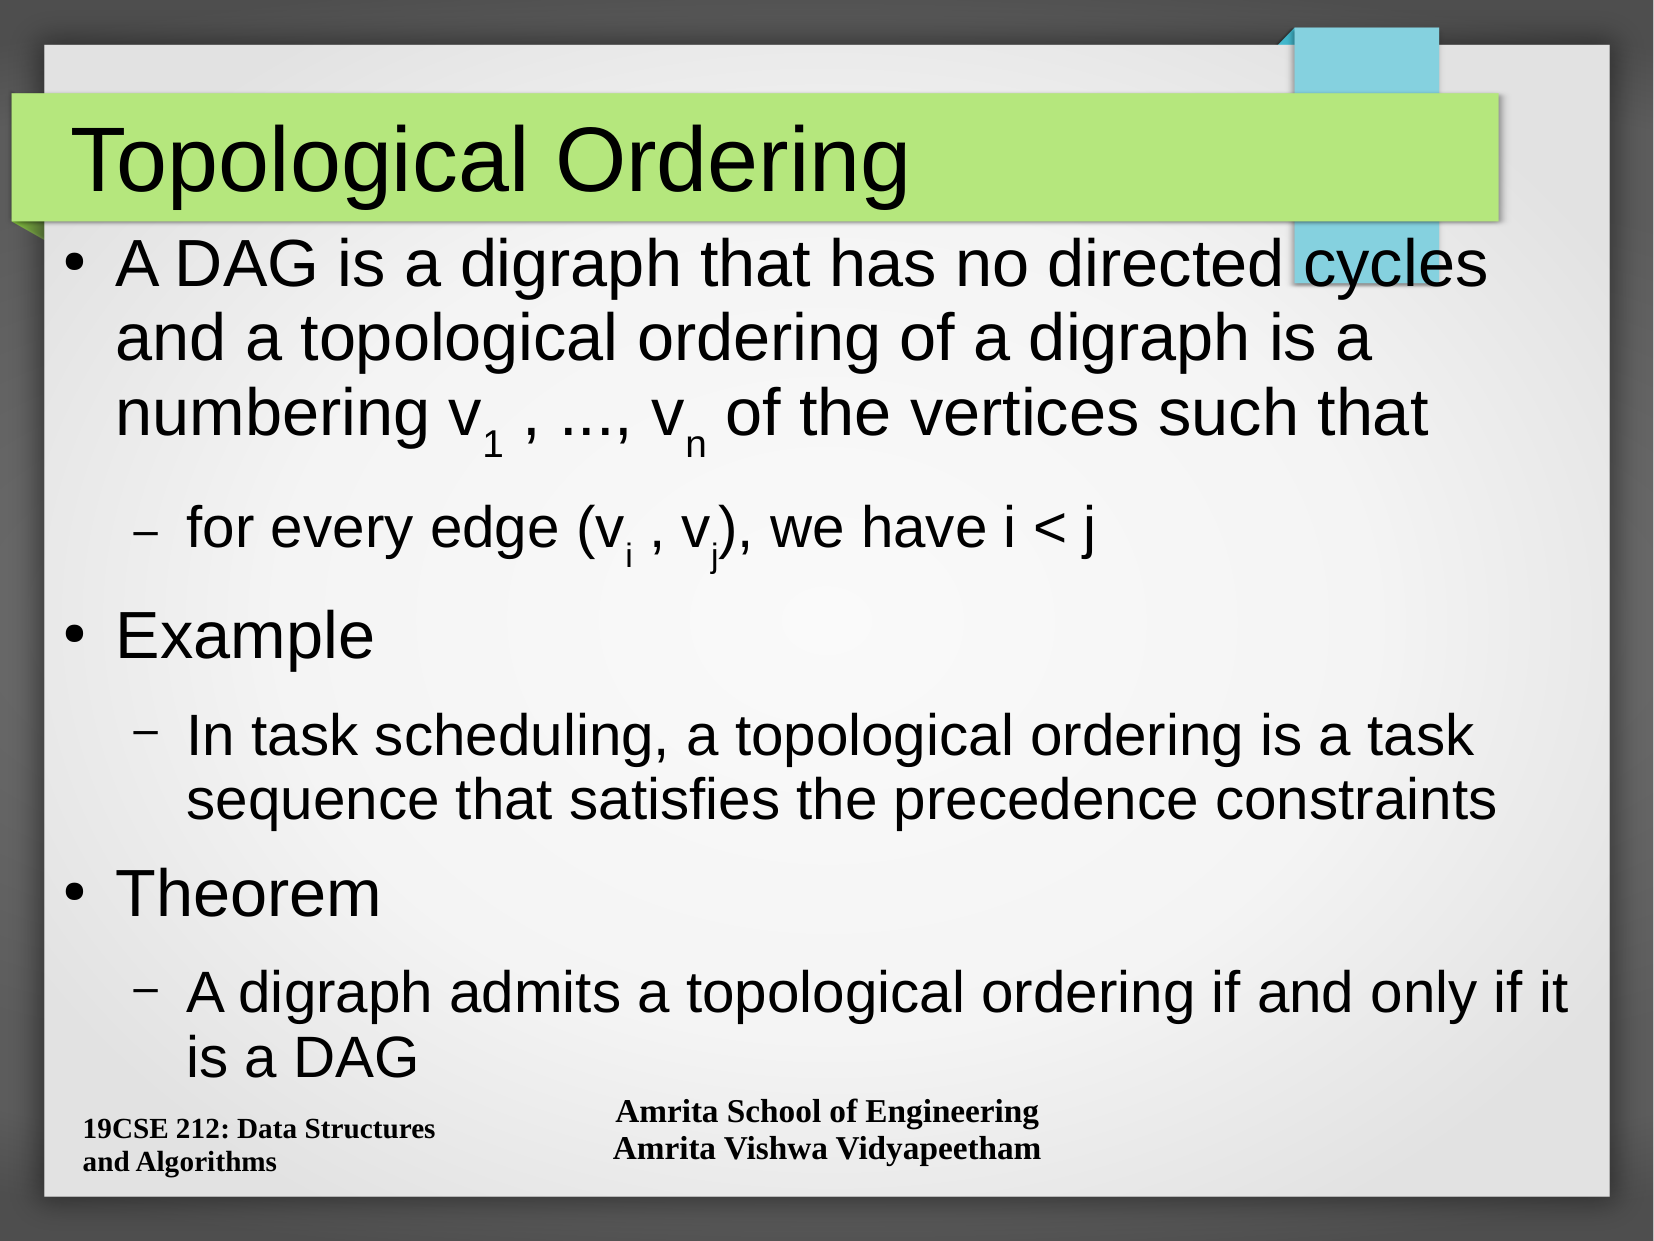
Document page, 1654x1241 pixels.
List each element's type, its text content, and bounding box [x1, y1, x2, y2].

picture [0, 0, 1654, 1241]
title Topological Ordering [70, 106, 1229, 213]
list A DAG is a digraph that has no directed cycles and a topological ordering of a digraph is a numbering v1 , ..., vn of the vertices such that for every edge (vi , vj), we have i < j Example In task scheduling, a topological ordering is a task sequence that satisfies the precedence constraints Theorem A digraph admits a topological ordering if and only if it is a DAG [45, 225, 1591, 1066]
